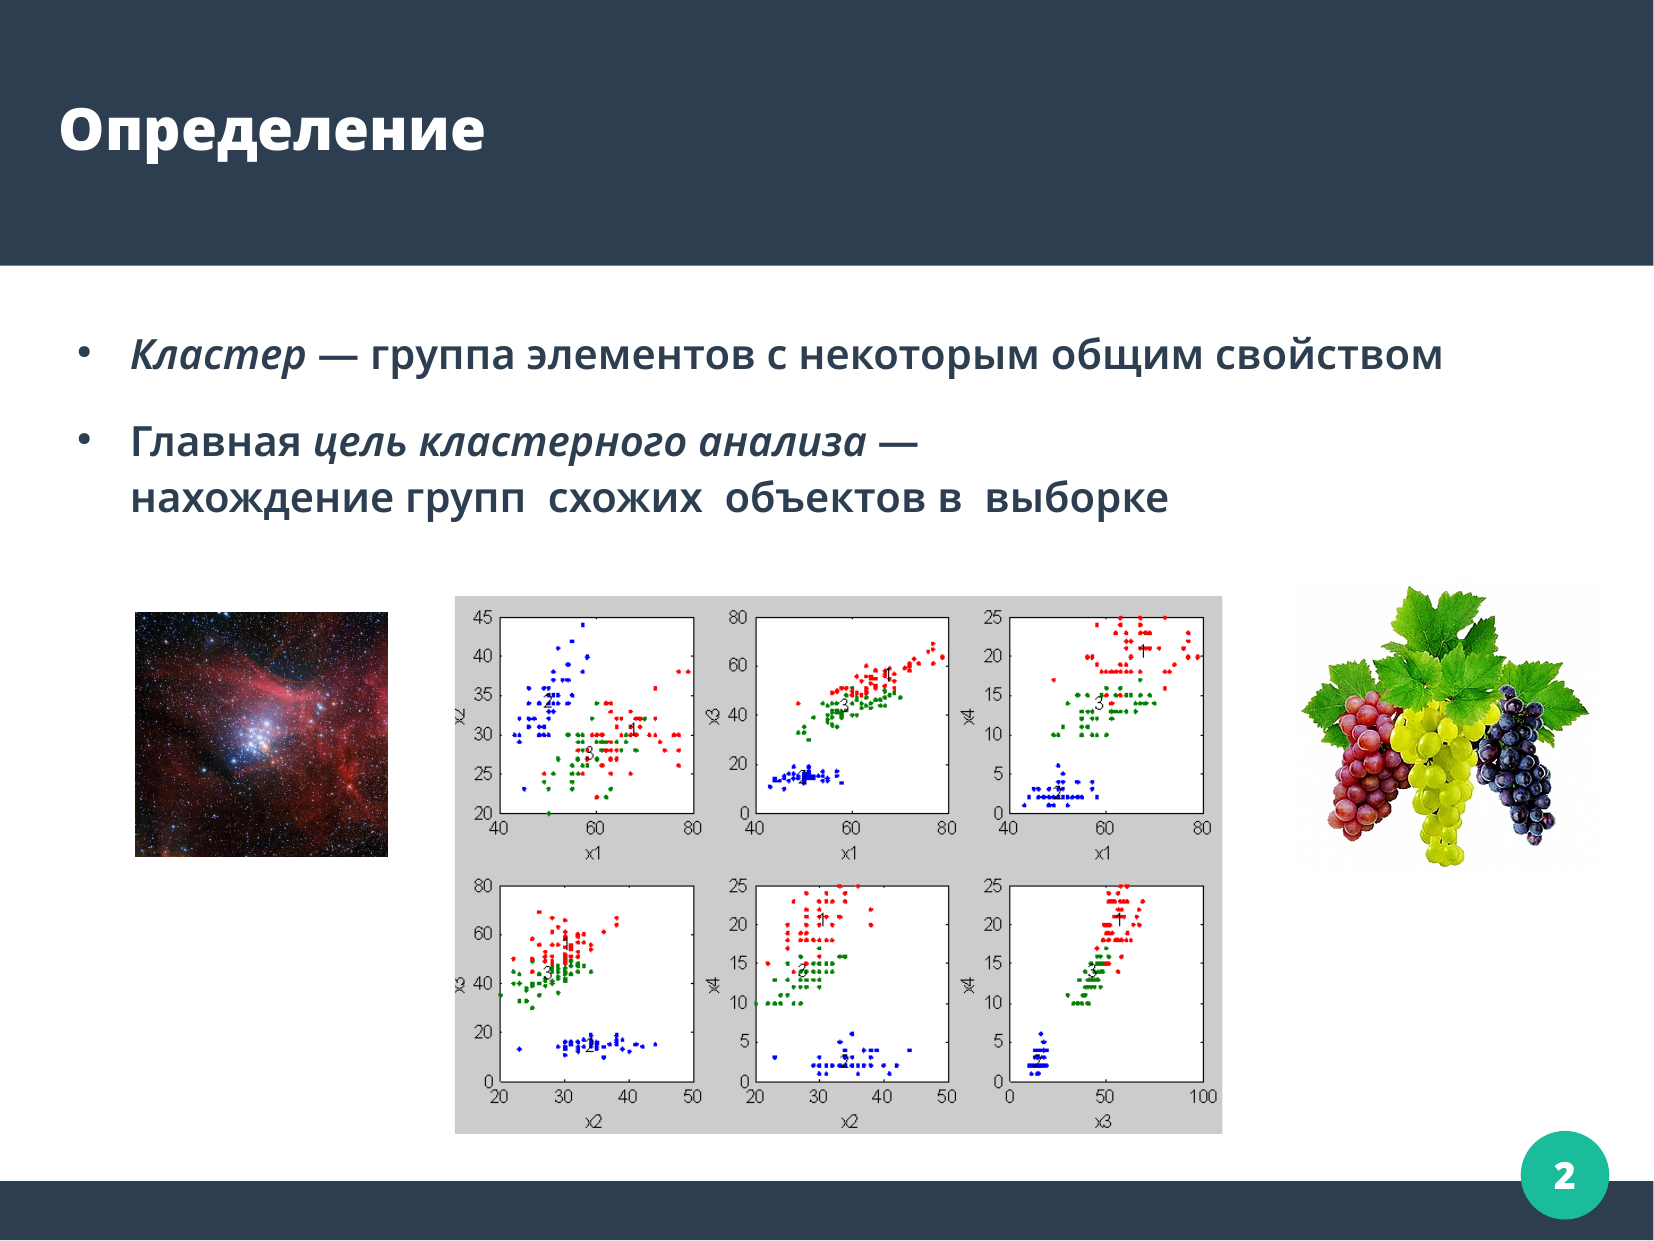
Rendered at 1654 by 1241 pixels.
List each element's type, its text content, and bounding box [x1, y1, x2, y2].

list Кластер — группа элементов с некоторым общим свойством Главная цель кластерного анализа — нахождение групп схожих объектов в выборке [59, 324, 1595, 1152]
picture [1293, 578, 1600, 875]
picture [454, 596, 1223, 1134]
title Определение [59, 49, 1595, 207]
picture [135, 612, 388, 857]
